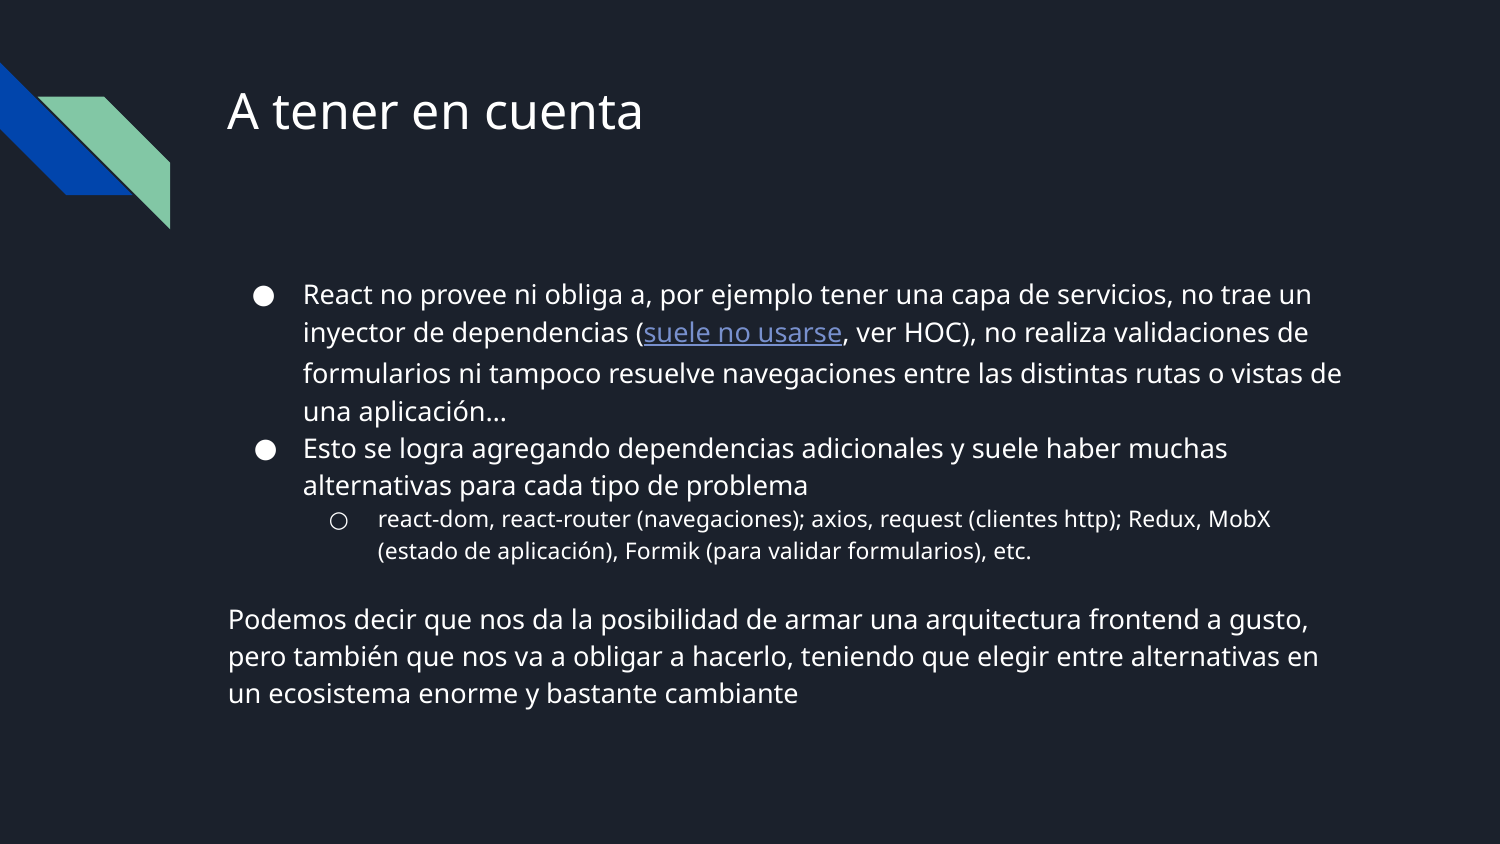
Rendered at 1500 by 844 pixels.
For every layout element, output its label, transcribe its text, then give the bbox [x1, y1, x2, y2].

title A tener en cuenta [212, 64, 1368, 215]
list React no provee ni obliga a, por ejemplo tener una capa de servicios, no trae un inyector de dependencias (suele no usarse, ver HOC), no realiza validaciones de formularios ni tampoco resuelve navegaciones entre las distintas rutas o vistas de una aplicación… Esto se logra agregando dependencias adicionales y suele haber muchas alternativas para cada tipo de problema react-dom, react-router (navegaciones); axios, request (clientes http); Redux, MobX (estado de aplicación), Formik (para validar formularios), etc. Podemos decir que nos da la posibilidad de armar una arquitectura frontend a gusto, pero también que nos va a obligar a hacerlo, teniendo que elegir entre alternativas en un ecosistema enorme y bastante cambiante [212, 257, 1368, 735]
